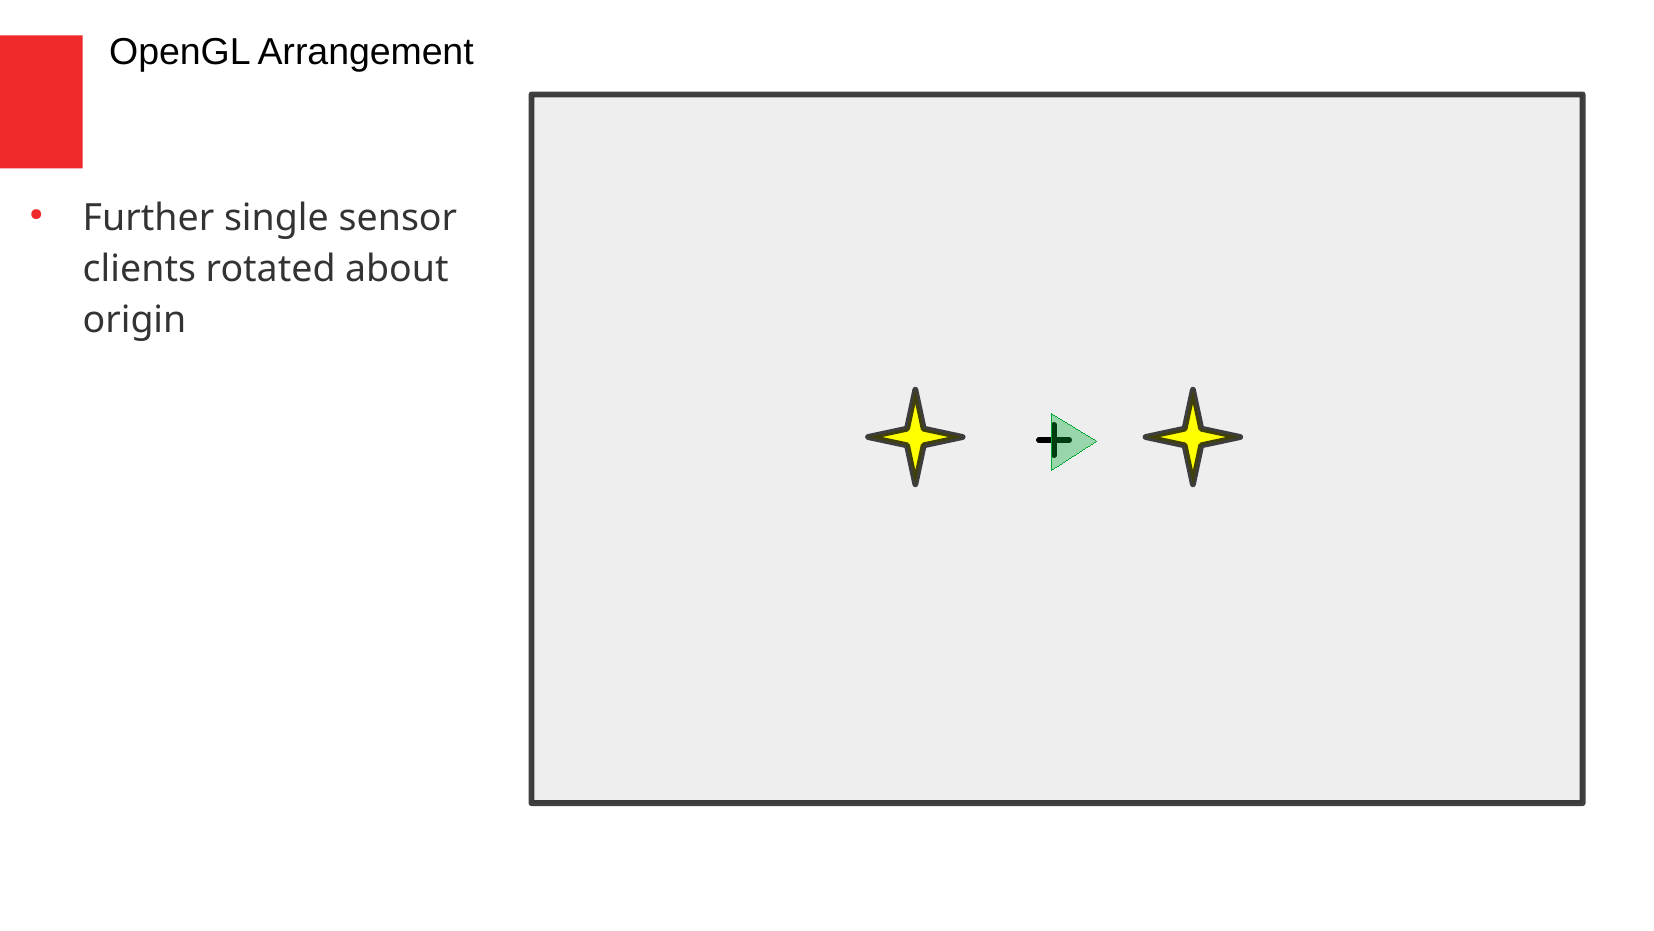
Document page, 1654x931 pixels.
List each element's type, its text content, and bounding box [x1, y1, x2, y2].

text_box [531, 94, 1583, 804]
list Further single sensor clients rotated about origin [11, 190, 508, 863]
text_box OpenGL Arrangement [94, 23, 508, 95]
